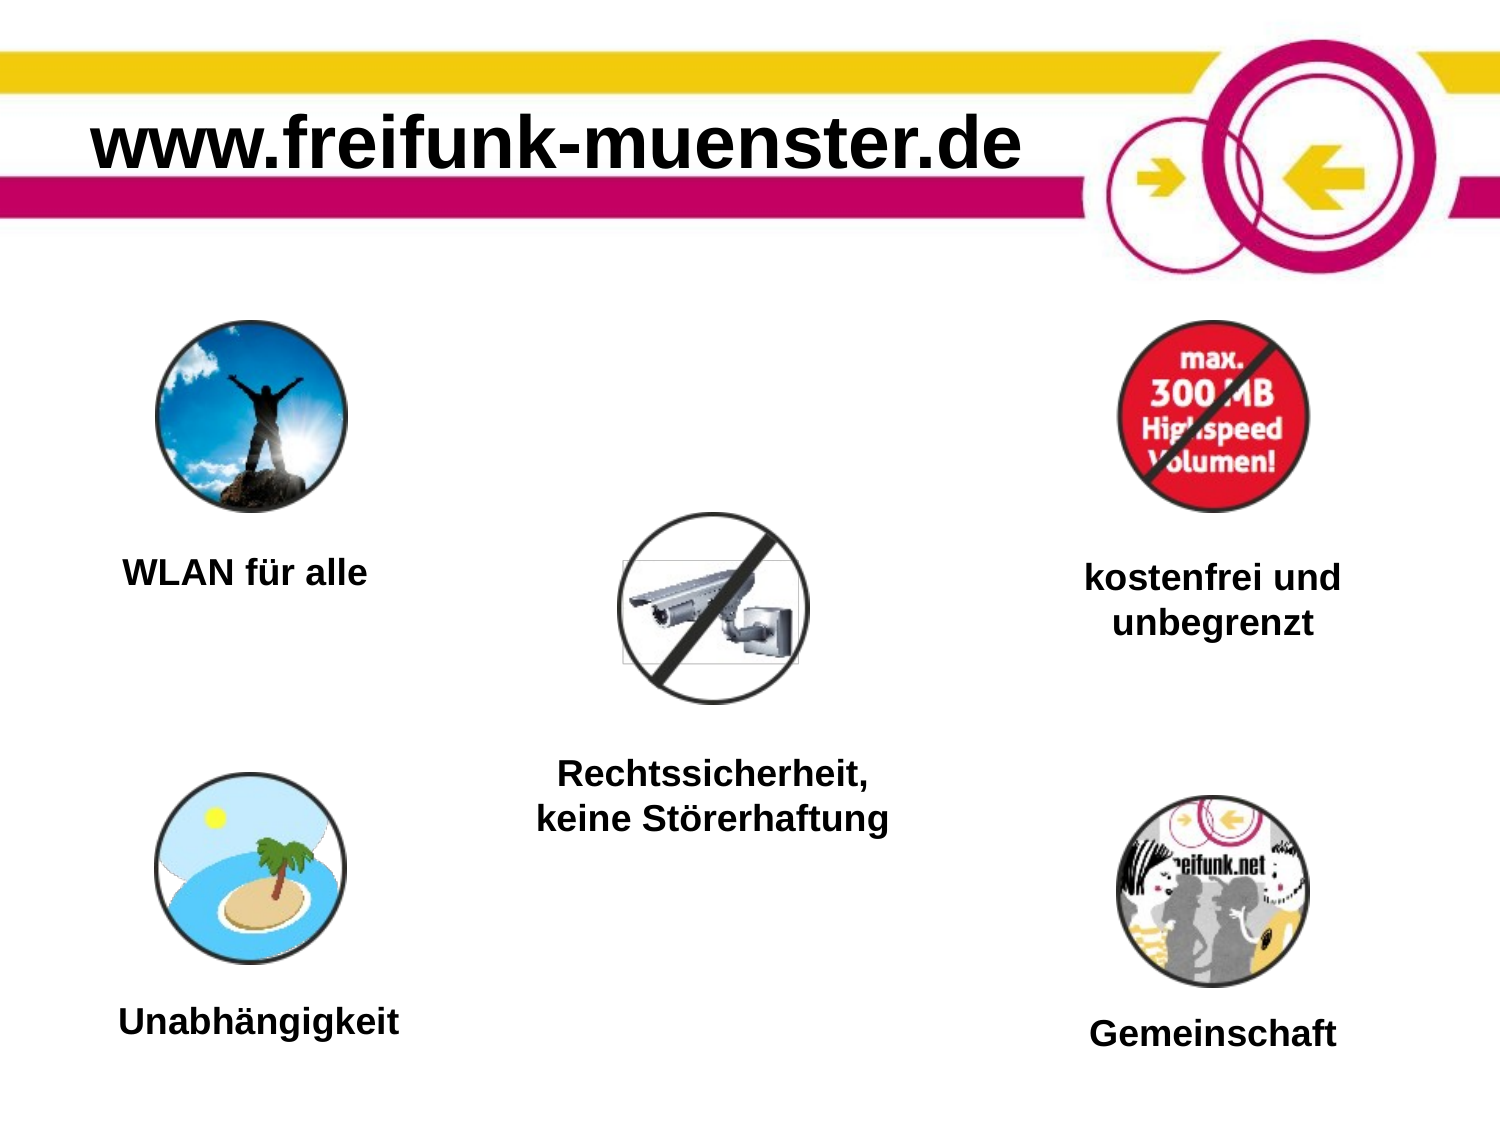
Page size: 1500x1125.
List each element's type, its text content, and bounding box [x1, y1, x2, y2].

text_box Unabhängigkeit [4, 976, 513, 1063]
text_box WLAN für alle [0, 468, 529, 674]
text_box Rechtssicherheit, keine Störerhaftung [493, 734, 933, 821]
picture [1116, 795, 1310, 988]
picture [155, 320, 348, 468]
picture [617, 512, 810, 705]
picture [1073, 320, 1353, 513]
text_box kostenfrei und unbegrenzt [993, 538, 1433, 625]
picture [205, 382, 213, 388]
text_box Gemeinschaft [959, 988, 1468, 1075]
picture [154, 772, 347, 965]
text_box www.freifunk-muenster.de [75, 11, 1425, 200]
